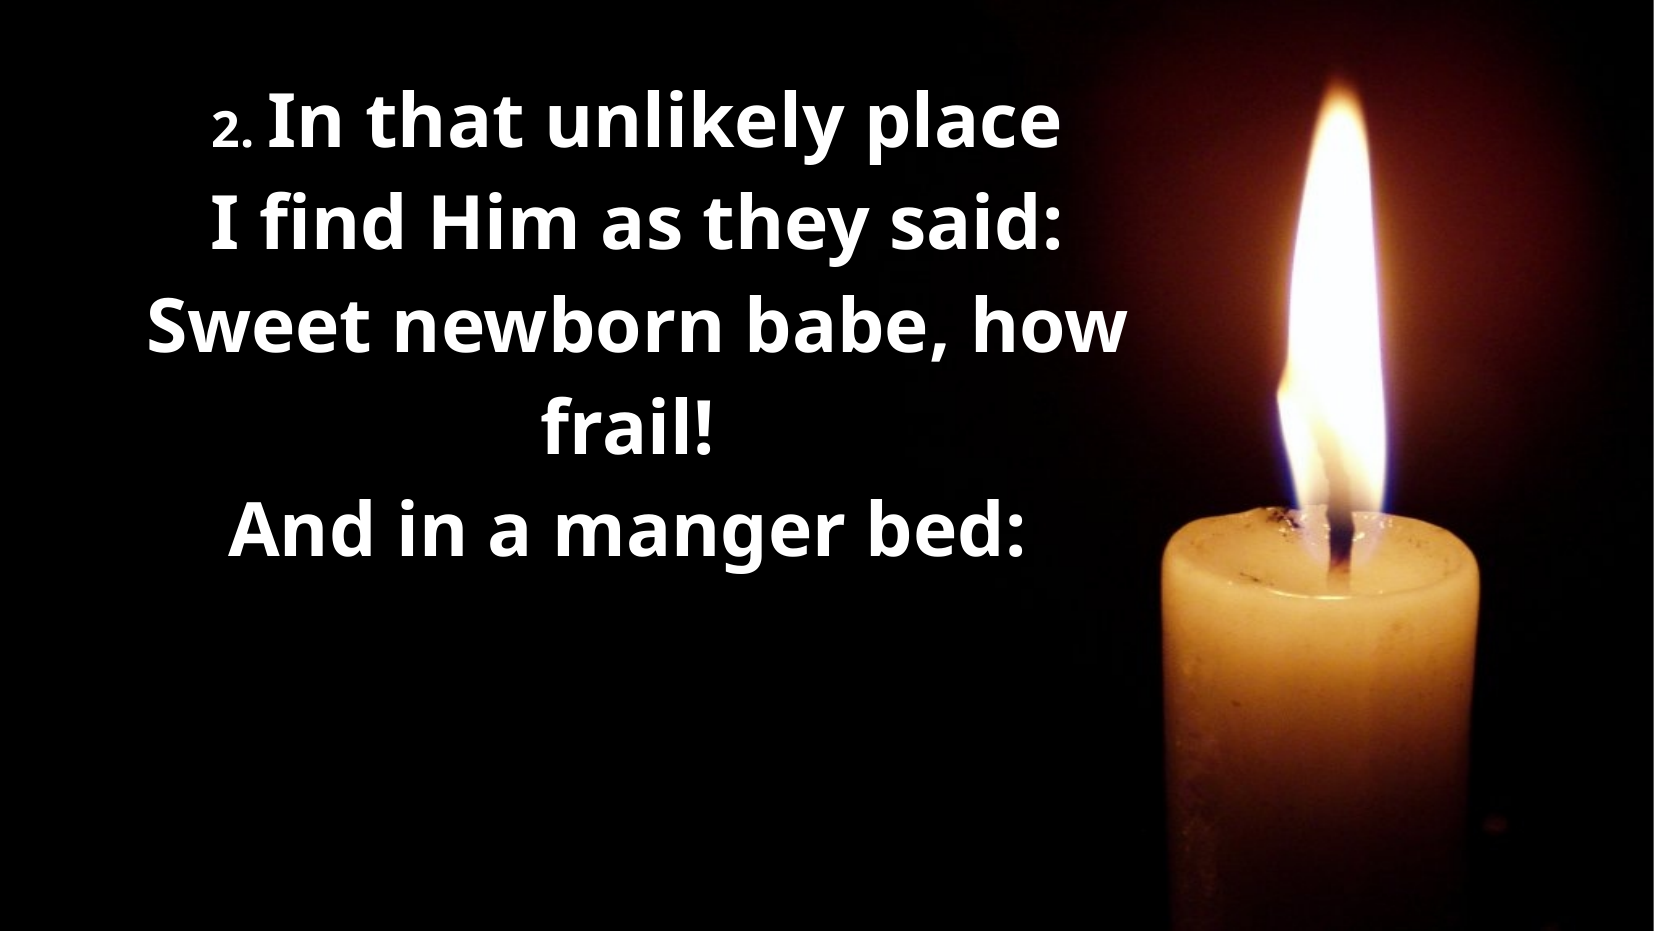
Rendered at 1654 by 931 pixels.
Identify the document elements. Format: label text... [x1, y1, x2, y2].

text_box 2. In that unlikely place I find Him as they said: Sweet newborn babe, how frail! And in a manger bed: [60, 60, 1216, 475]
picture [0, 0, 1654, 931]
